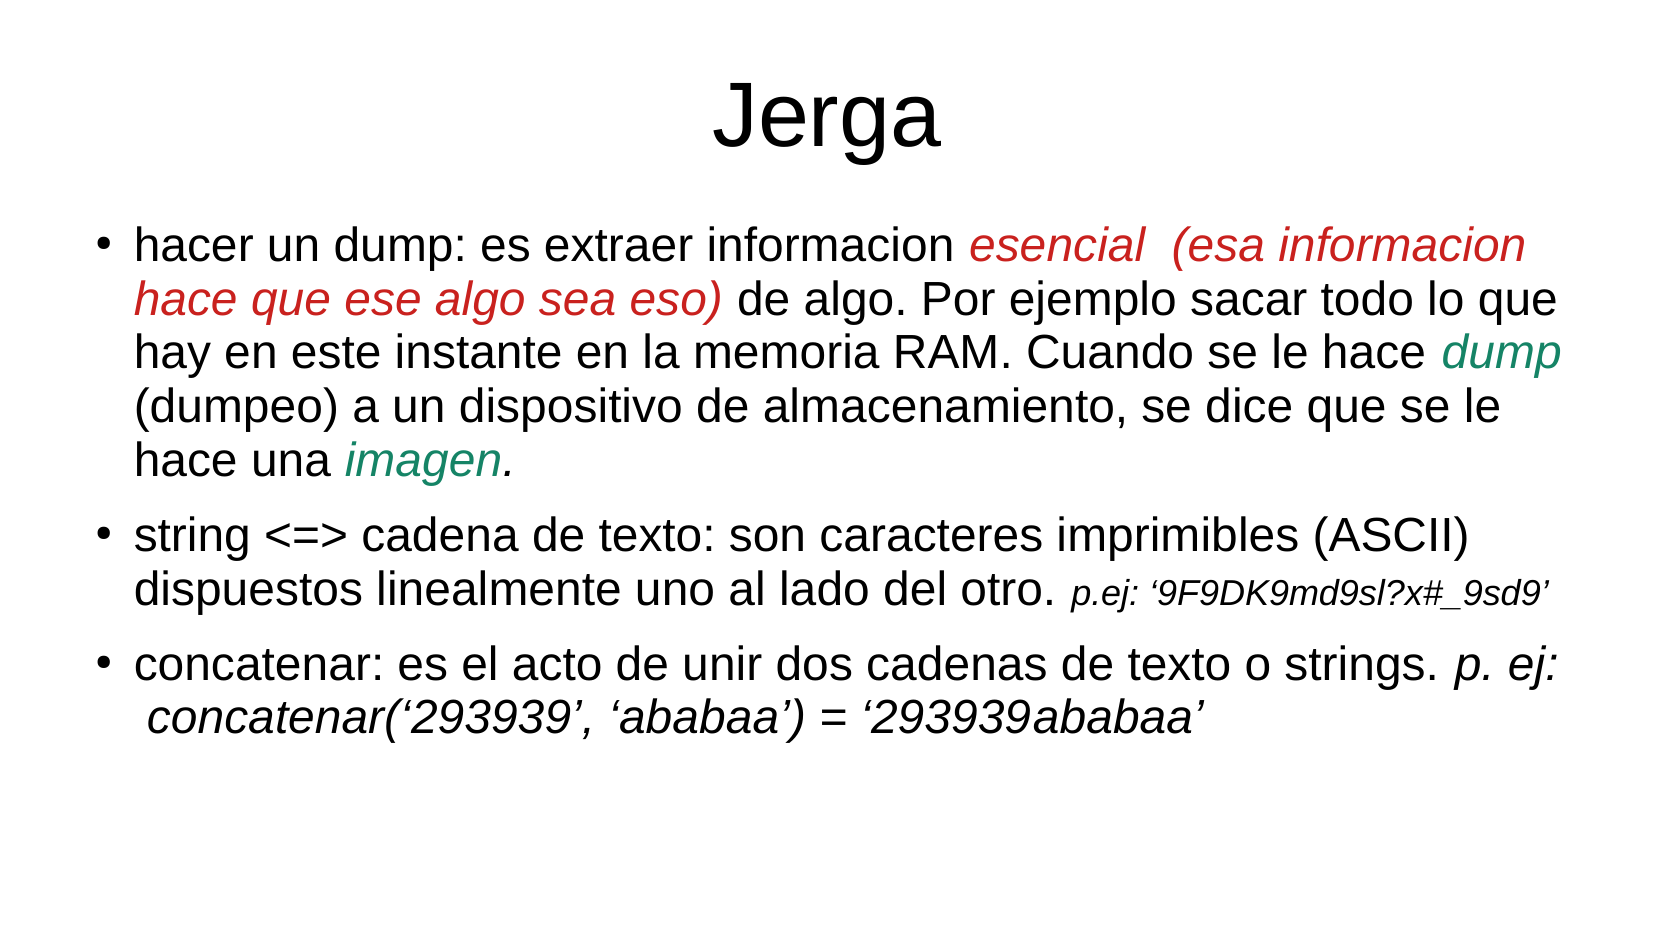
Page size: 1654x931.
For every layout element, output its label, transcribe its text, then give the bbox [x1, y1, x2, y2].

title Jerga [82, 37, 1571, 193]
list hacer un dump: es extraer informacion esencial (esa informacion hace que ese algo sea eso) de algo. Por ejemplo sacar todo lo que hay en este instante en la memoria RAM. Cuando se le hace dump (dumpeo) a un dispositivo de almacenamiento, se dice que se le hace una imagen. string <=> cadena de texto: son caracteres imprimibles (ASCII) dispuestos linealmente uno al lado del otro. p.ej: ‘9F9DK9md9sl?x#_9sd9’ concatenar: es el acto de unir dos cadenas de texto o strings. p. ej: concatenar(‘293939’, ‘ababaa’) = ‘293939ababaa’ [82, 217, 1571, 758]
